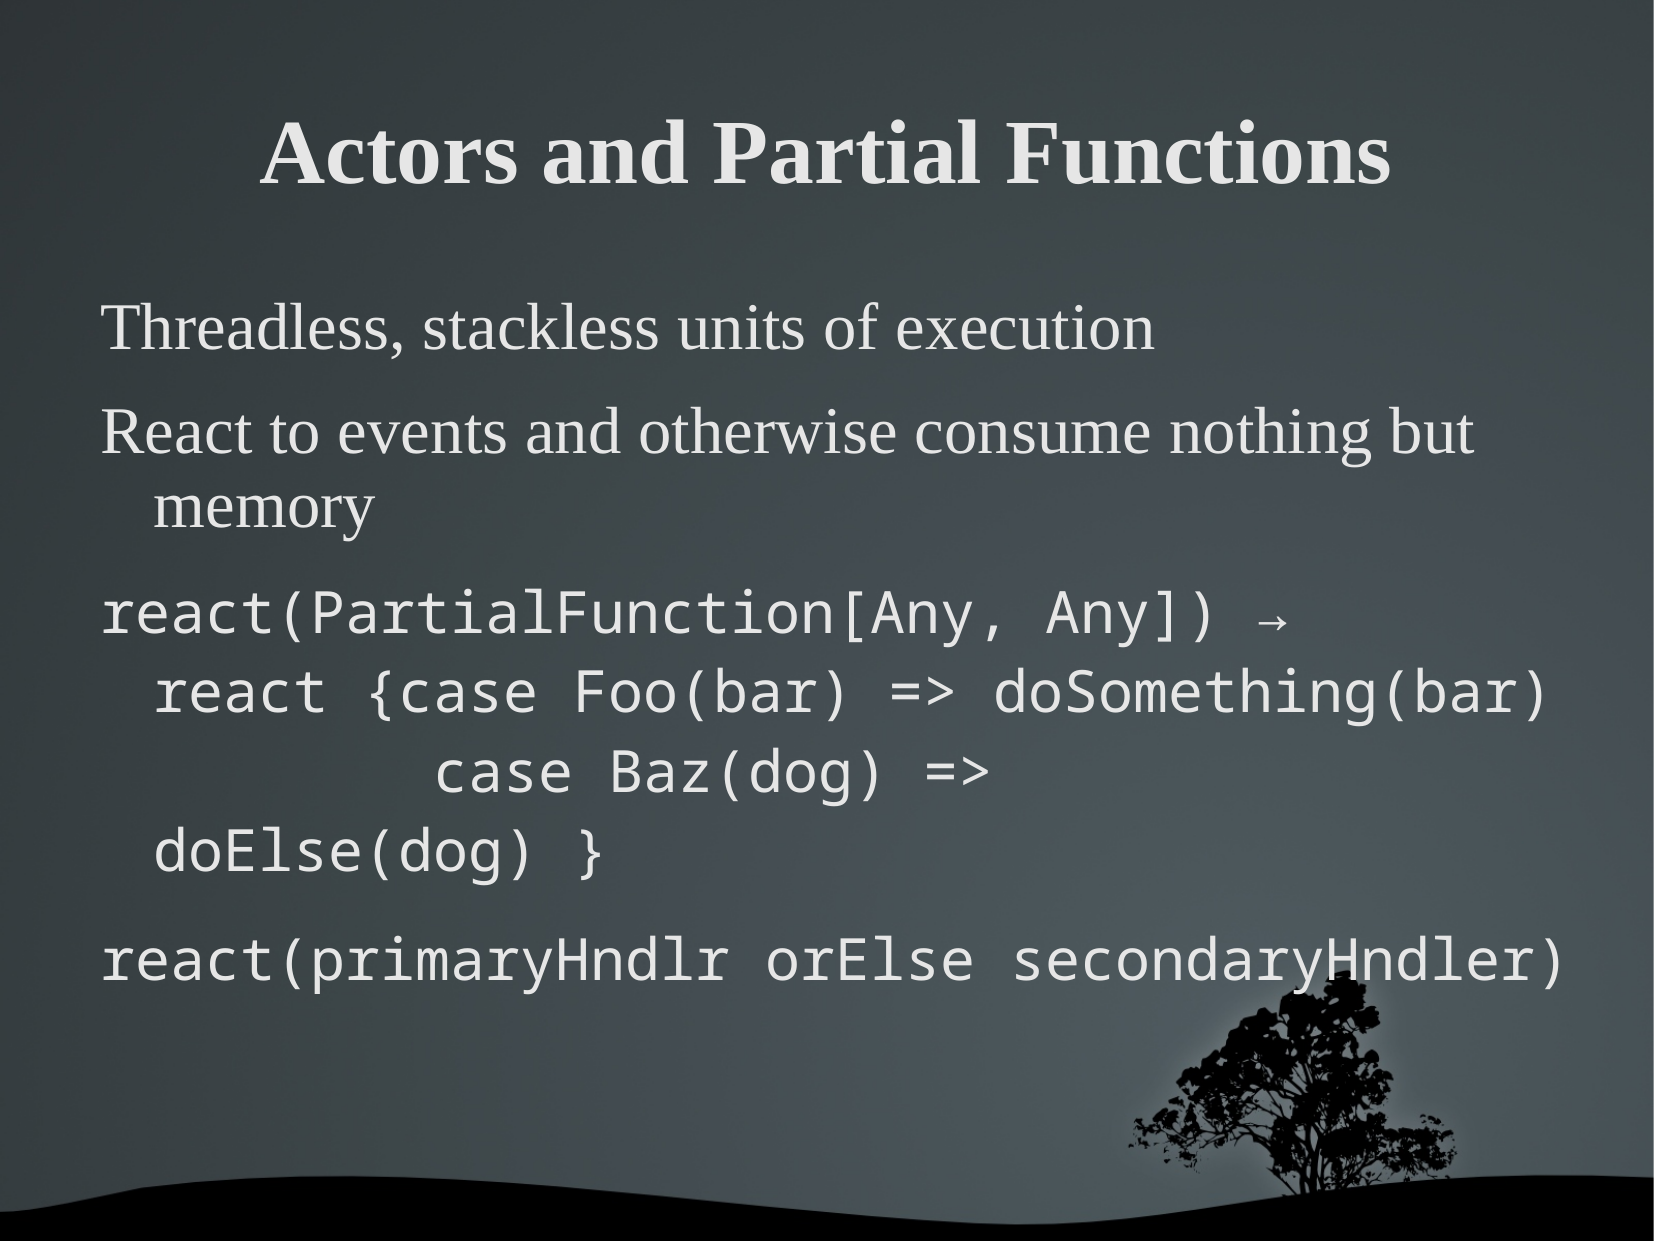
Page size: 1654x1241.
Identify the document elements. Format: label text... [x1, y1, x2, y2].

picture [0, 0, 1654, 1241]
title Actors and Partial Functions [82, 56, 1571, 250]
list Threadless, stackless units of execution React to events and otherwise consume nothing but memory react(PartialFunction[Any, Any]) → react {case Foo(bar) => doSomething(bar) case Baz(dog) => doElse(dog) } react(primaryHndlr orElse secondaryHndler) [82, 290, 1571, 1094]
